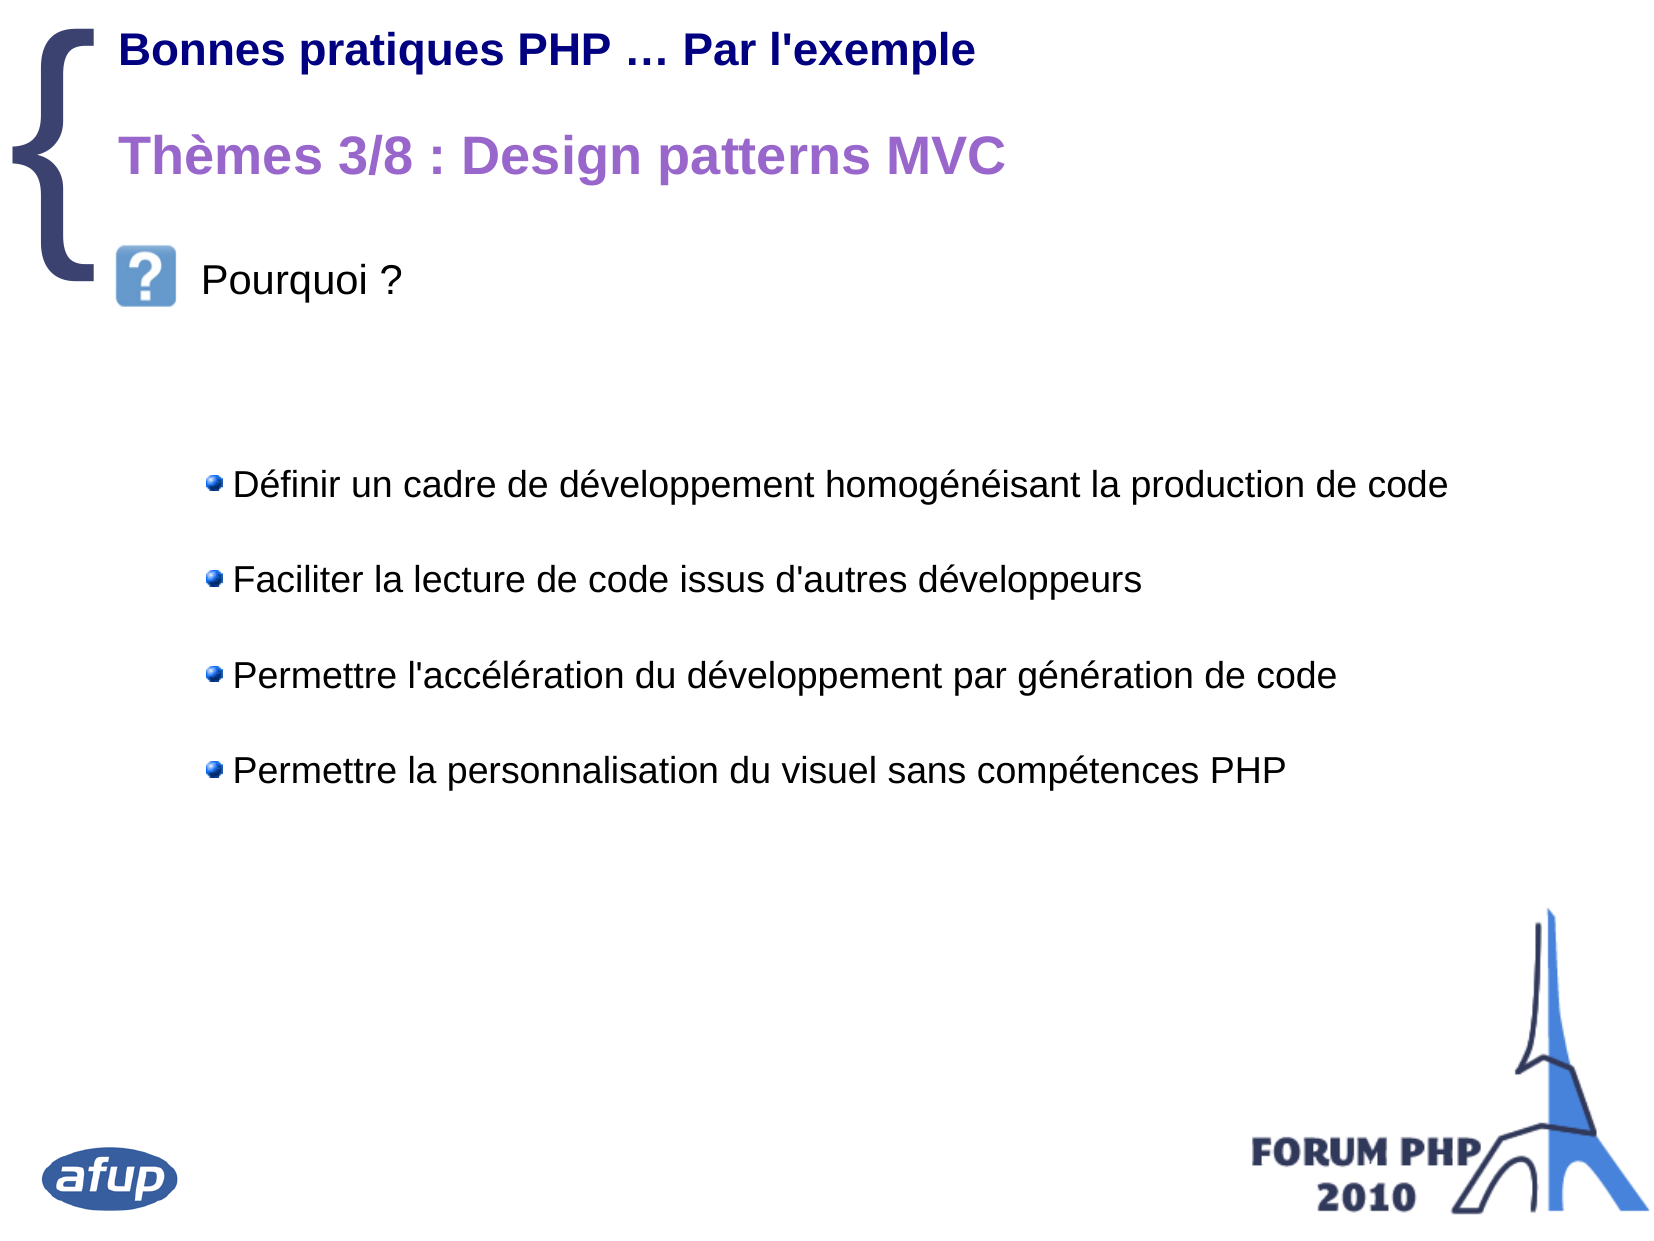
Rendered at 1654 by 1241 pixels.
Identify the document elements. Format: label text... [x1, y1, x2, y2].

title Bonnes pratiques PHP … Par l'exemple Thèmes 3/8 : Design patterns MVC [118, 9, 1541, 202]
picture [110, 242, 182, 314]
picture [1240, 872, 1650, 1241]
subtitle Pourquoi ? [200, 206, 1477, 355]
text_box Définir un cadre de développement homogénéisant la production de code Faciliter la lecture de code issus d'autres développeurs Permettre l'accélération du développement par génération de code Permettre la personnalisation du visuel sans compétences PHP [206, 360, 1459, 845]
picture [41, 1146, 178, 1211]
